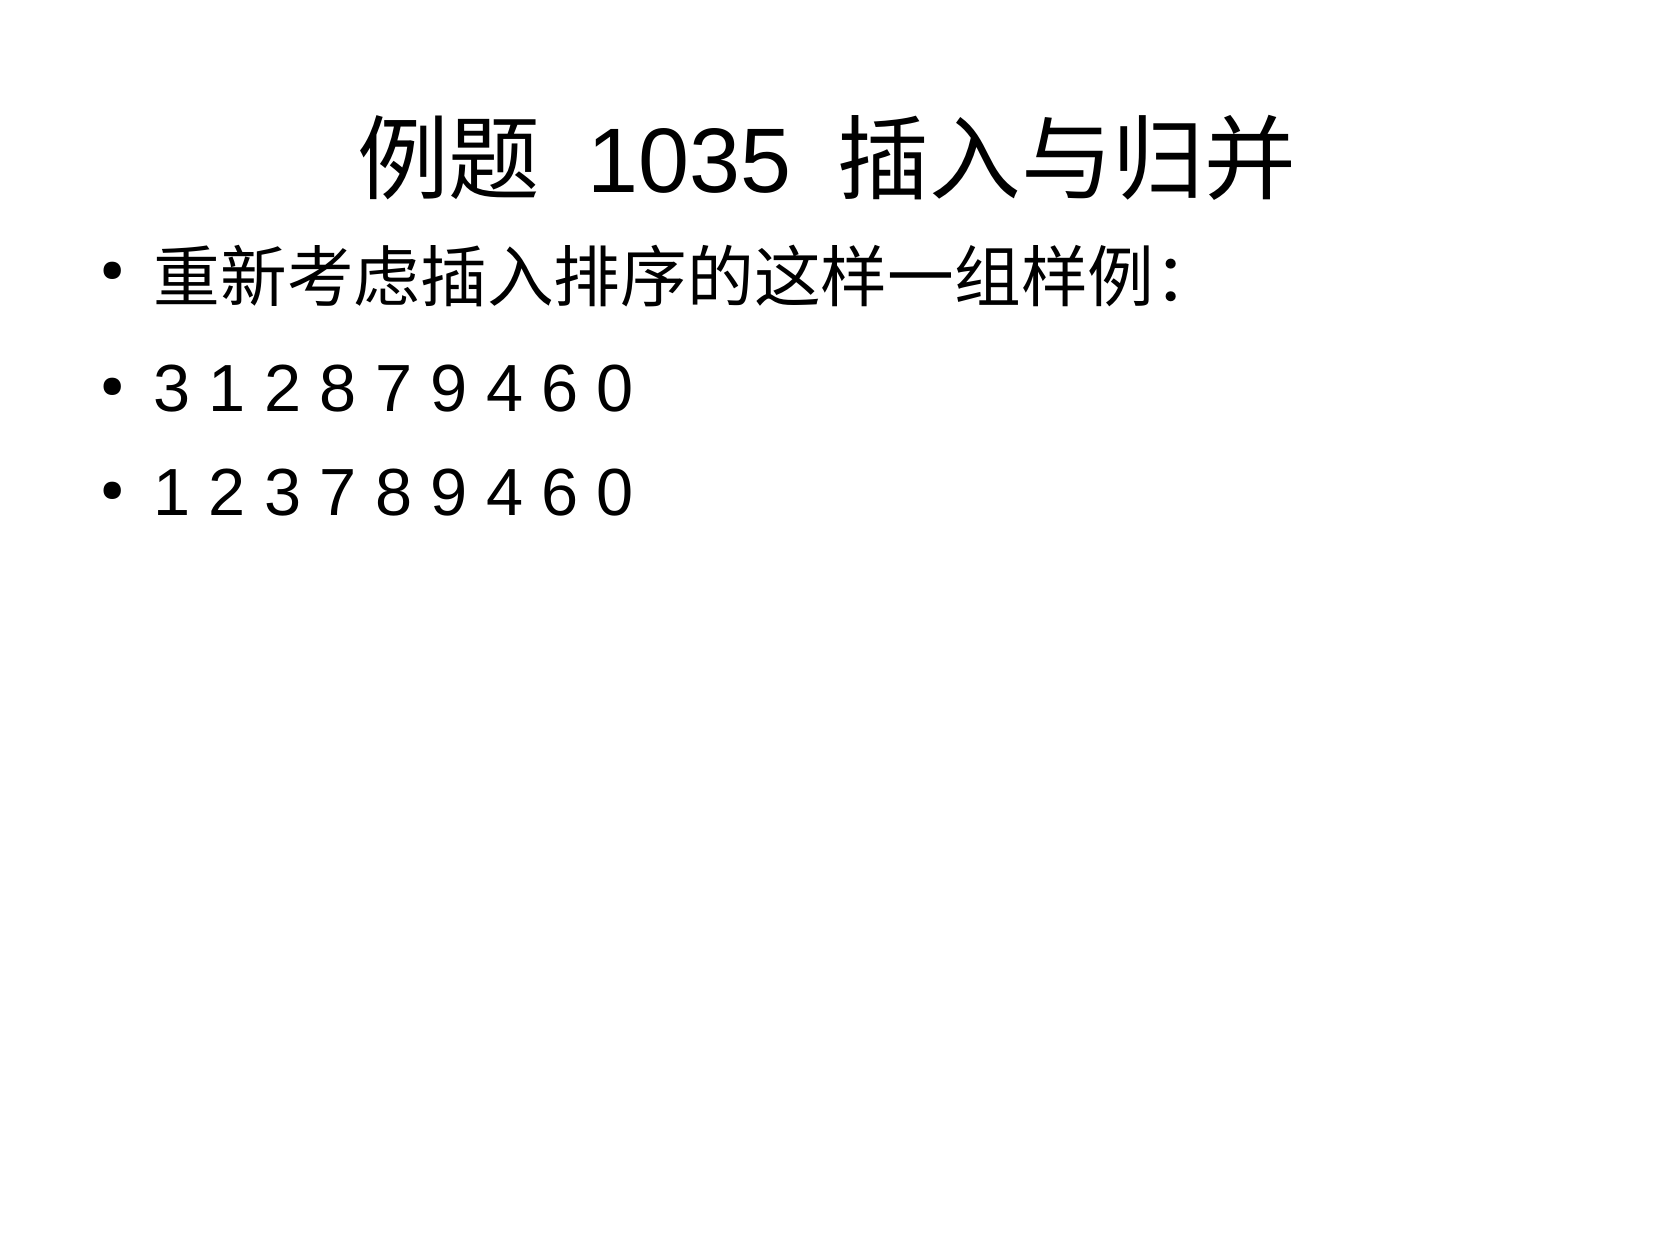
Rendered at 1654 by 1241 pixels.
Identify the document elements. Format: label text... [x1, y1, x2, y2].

title 例题 1035 插入与归并 [82, 49, 1571, 224]
list 重新考虑插入排序的这样一组样例： 3 1 2 8 7 9 4 6 0 1 2 3 7 8 9 4 6 0 [82, 224, 1571, 1205]
